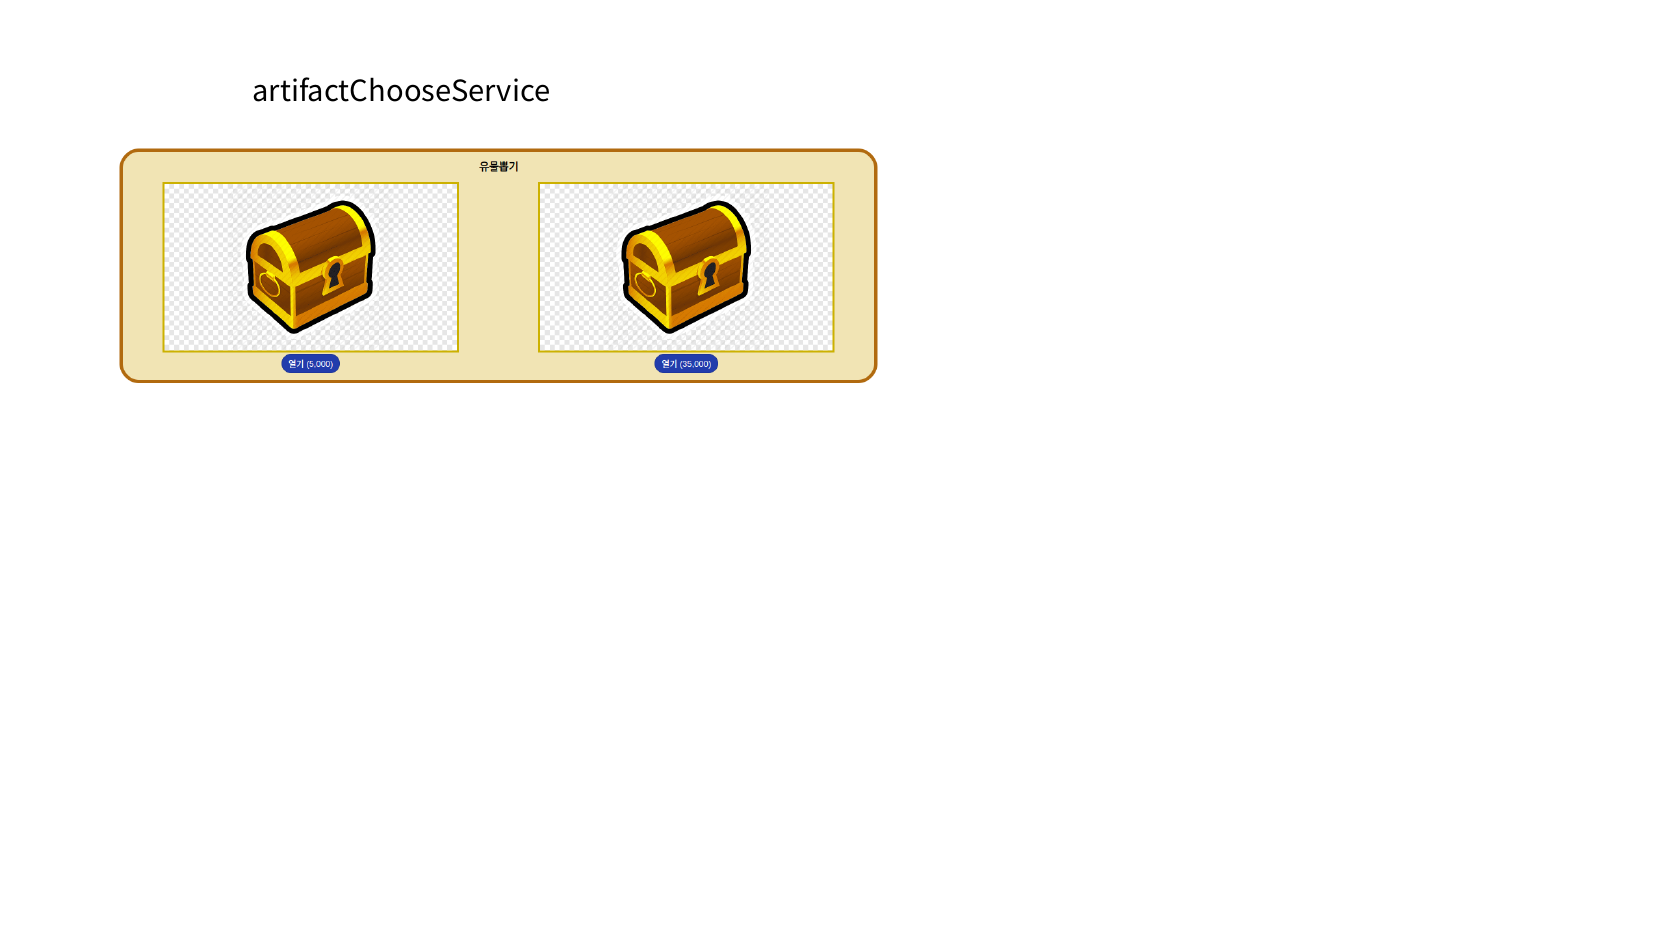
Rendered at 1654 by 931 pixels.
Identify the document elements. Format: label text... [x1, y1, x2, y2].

picture [118, 147, 879, 384]
title artifactChooseService [177, 59, 627, 119]
